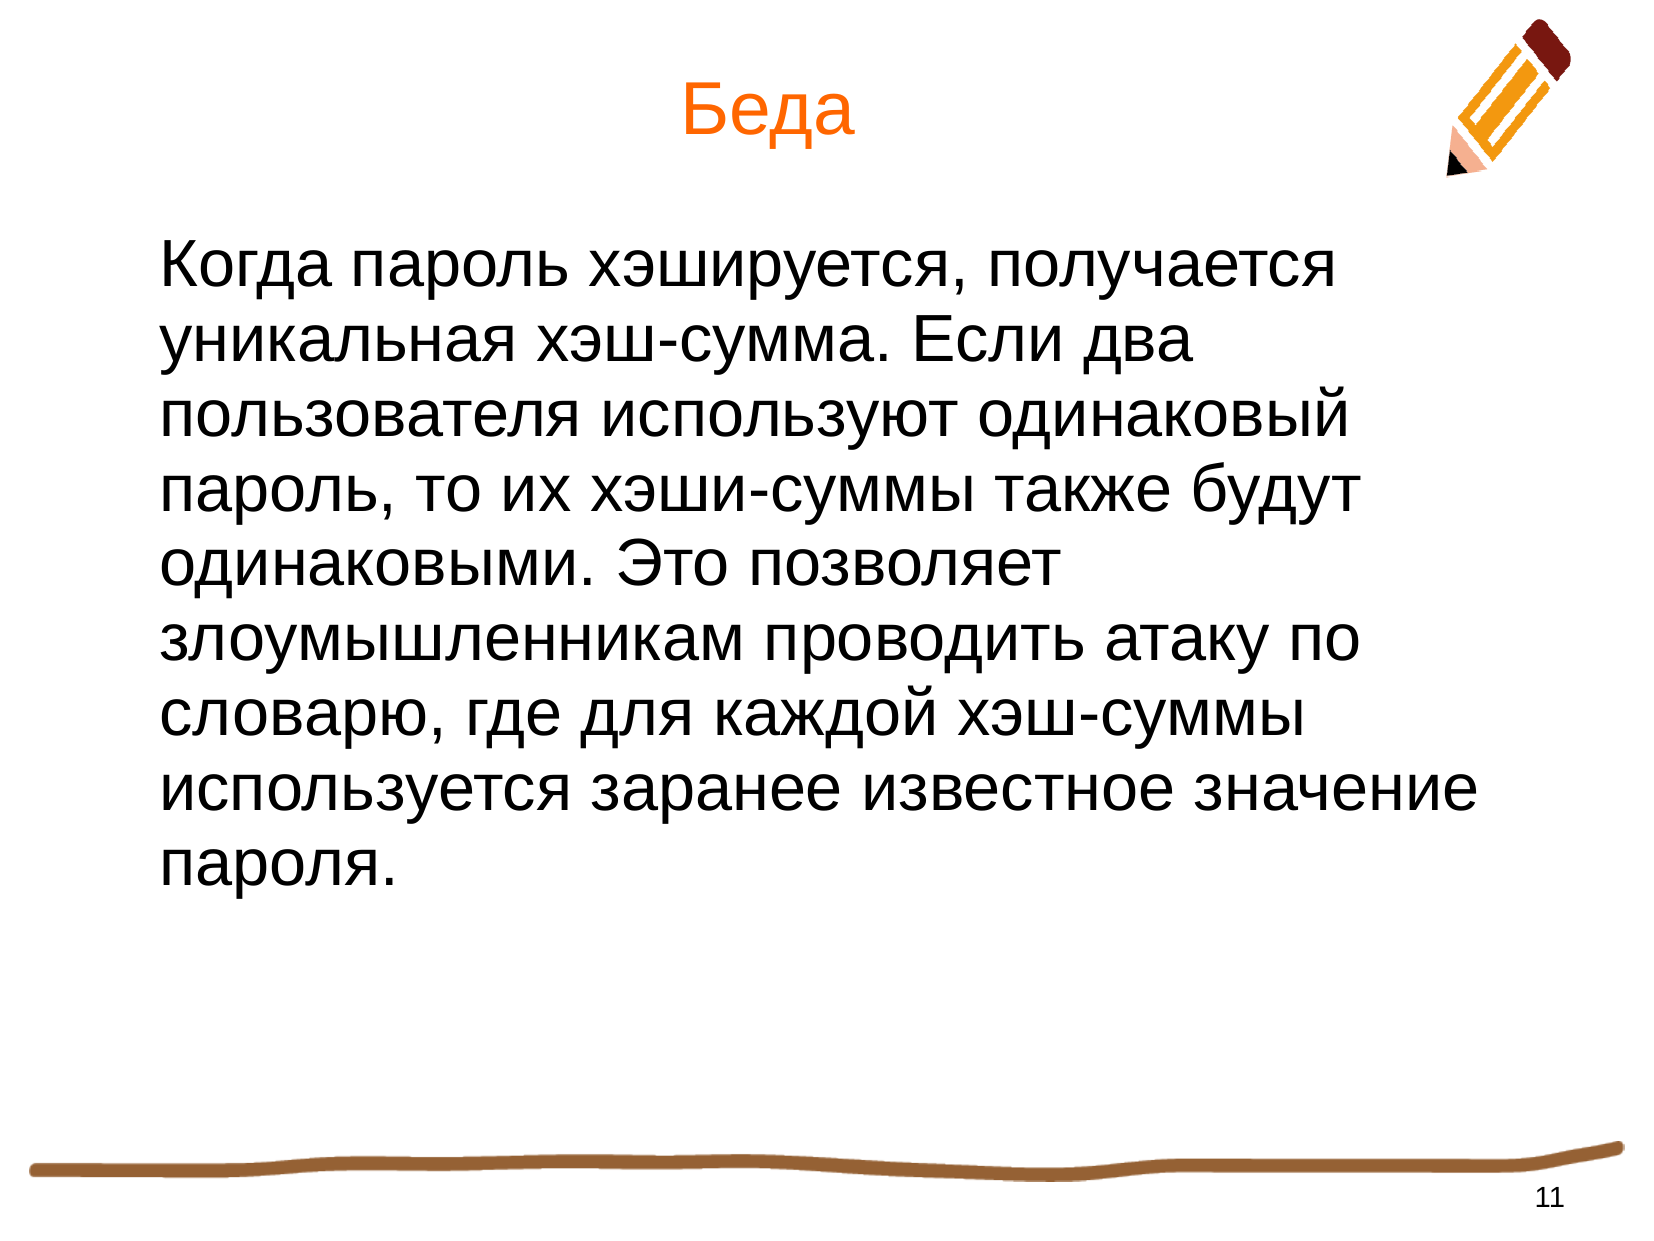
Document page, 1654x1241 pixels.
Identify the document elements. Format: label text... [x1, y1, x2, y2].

title Беда [88, 39, 1447, 178]
list Когда пароль хэшируется, получается уникальная хэш-сумма. Если два пользователя используют одинаковый пароль, то их хэши-суммы также будут одинаковыми. Это позволяет злоумышленникам проводить атаку по словарю, где для каждой хэш-суммы используется заранее известное значение пароля. [88, 226, 1536, 1093]
picture [1446, 19, 1571, 178]
picture [29, 1141, 1625, 1182]
